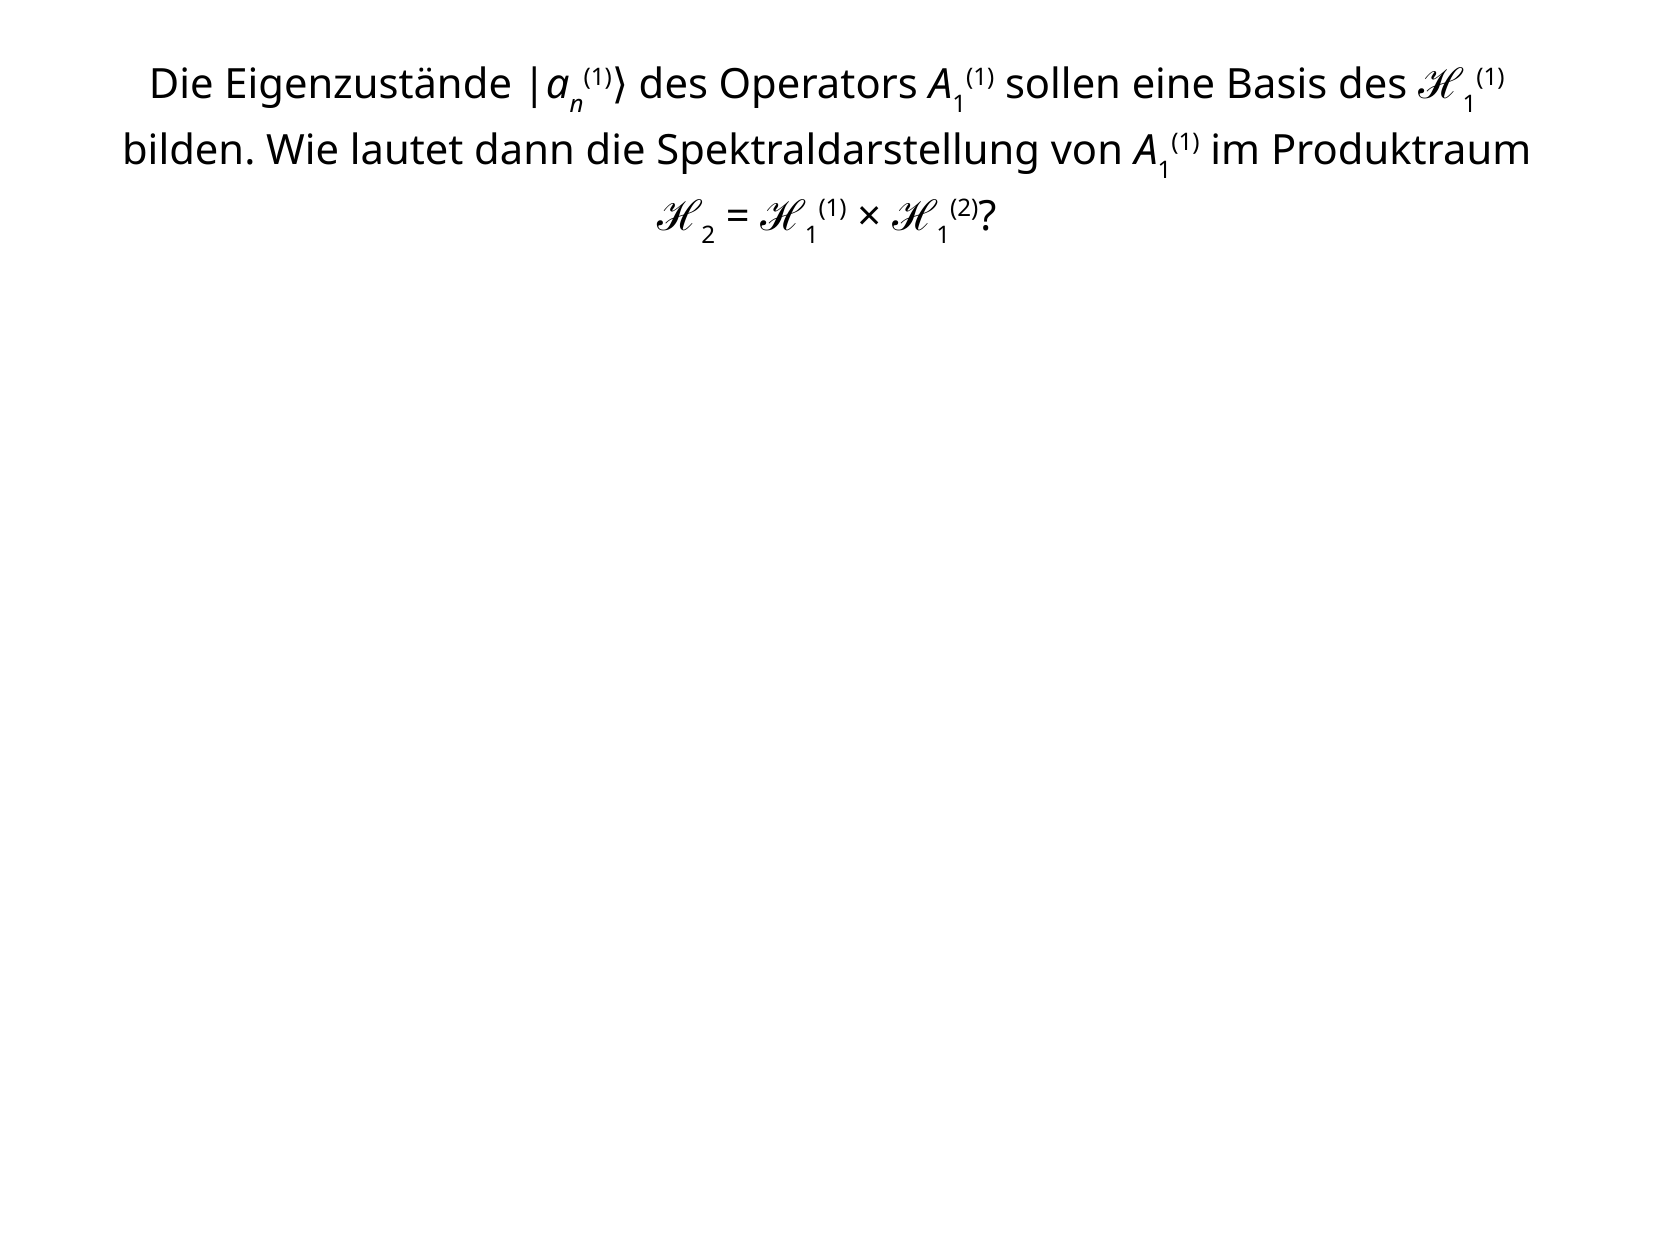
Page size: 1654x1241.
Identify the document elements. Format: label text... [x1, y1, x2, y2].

title Die Eigenzustände |an(1)⟩ des Operators A1(1) sollen eine Basis des ℋ1(1) bilden. Wie lautet dann die Spektraldarstellung von A1(1) im Produktraum ℋ2 = ℋ1(1) × ℋ1(2)? [82, 49, 1571, 257]
